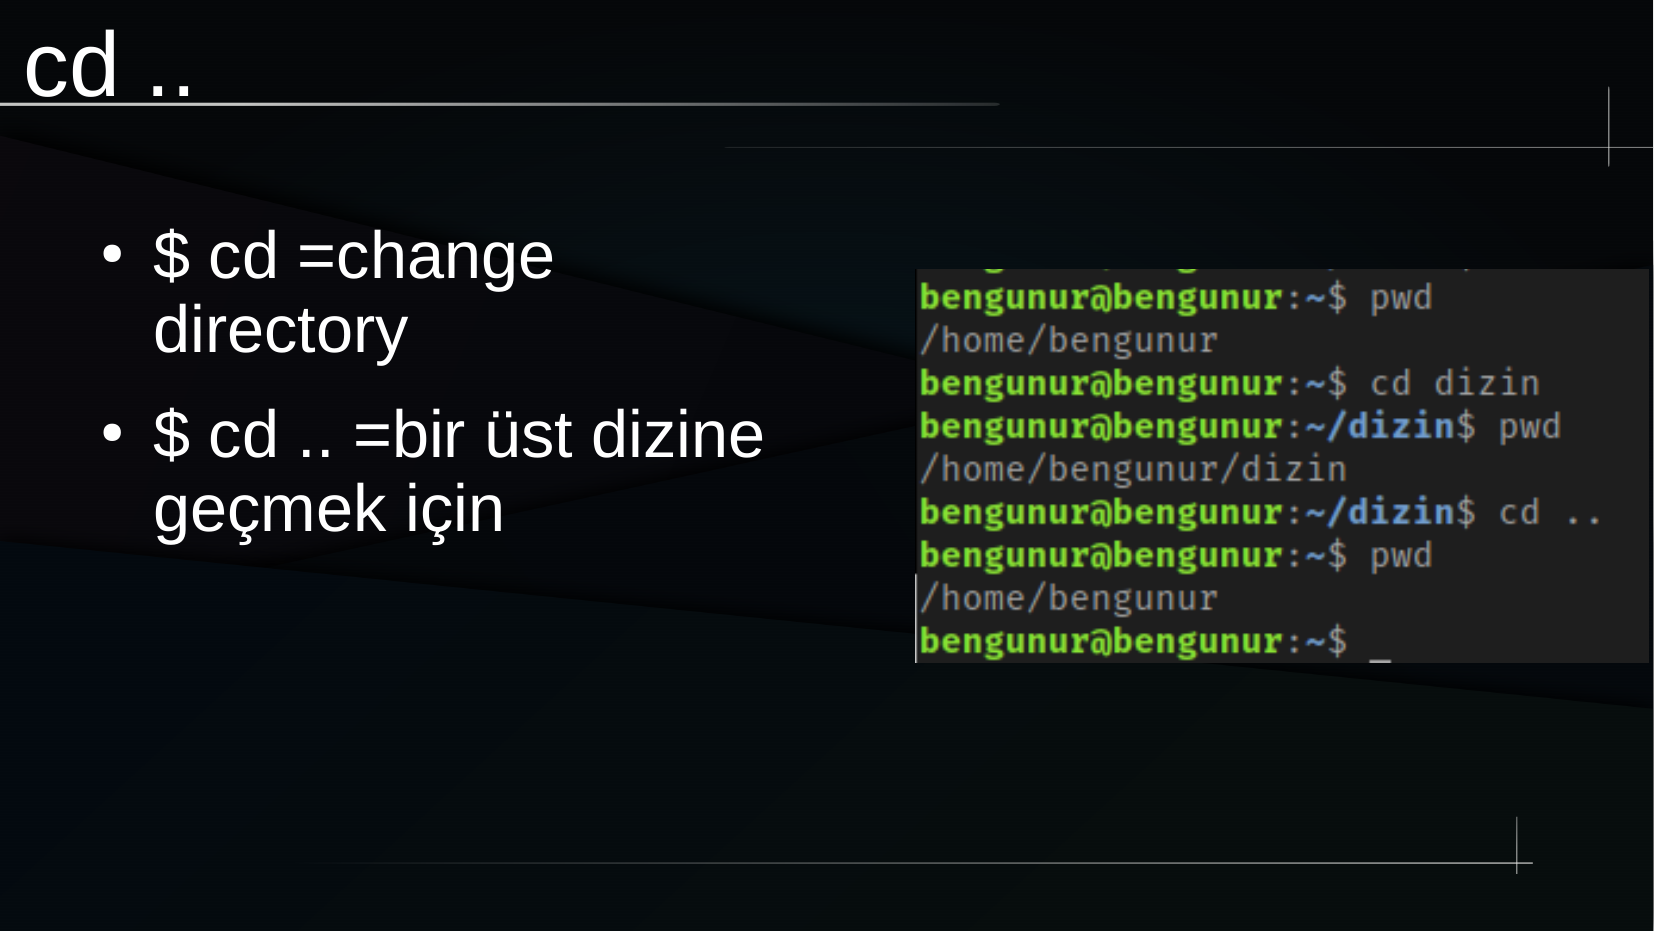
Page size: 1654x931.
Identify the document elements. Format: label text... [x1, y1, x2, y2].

title cd .. [23, 11, 1589, 119]
picture [0, 0, 1654, 931]
list $ cd =change directory $ cd .. =bir üst dizine geçmek için [82, 217, 809, 758]
